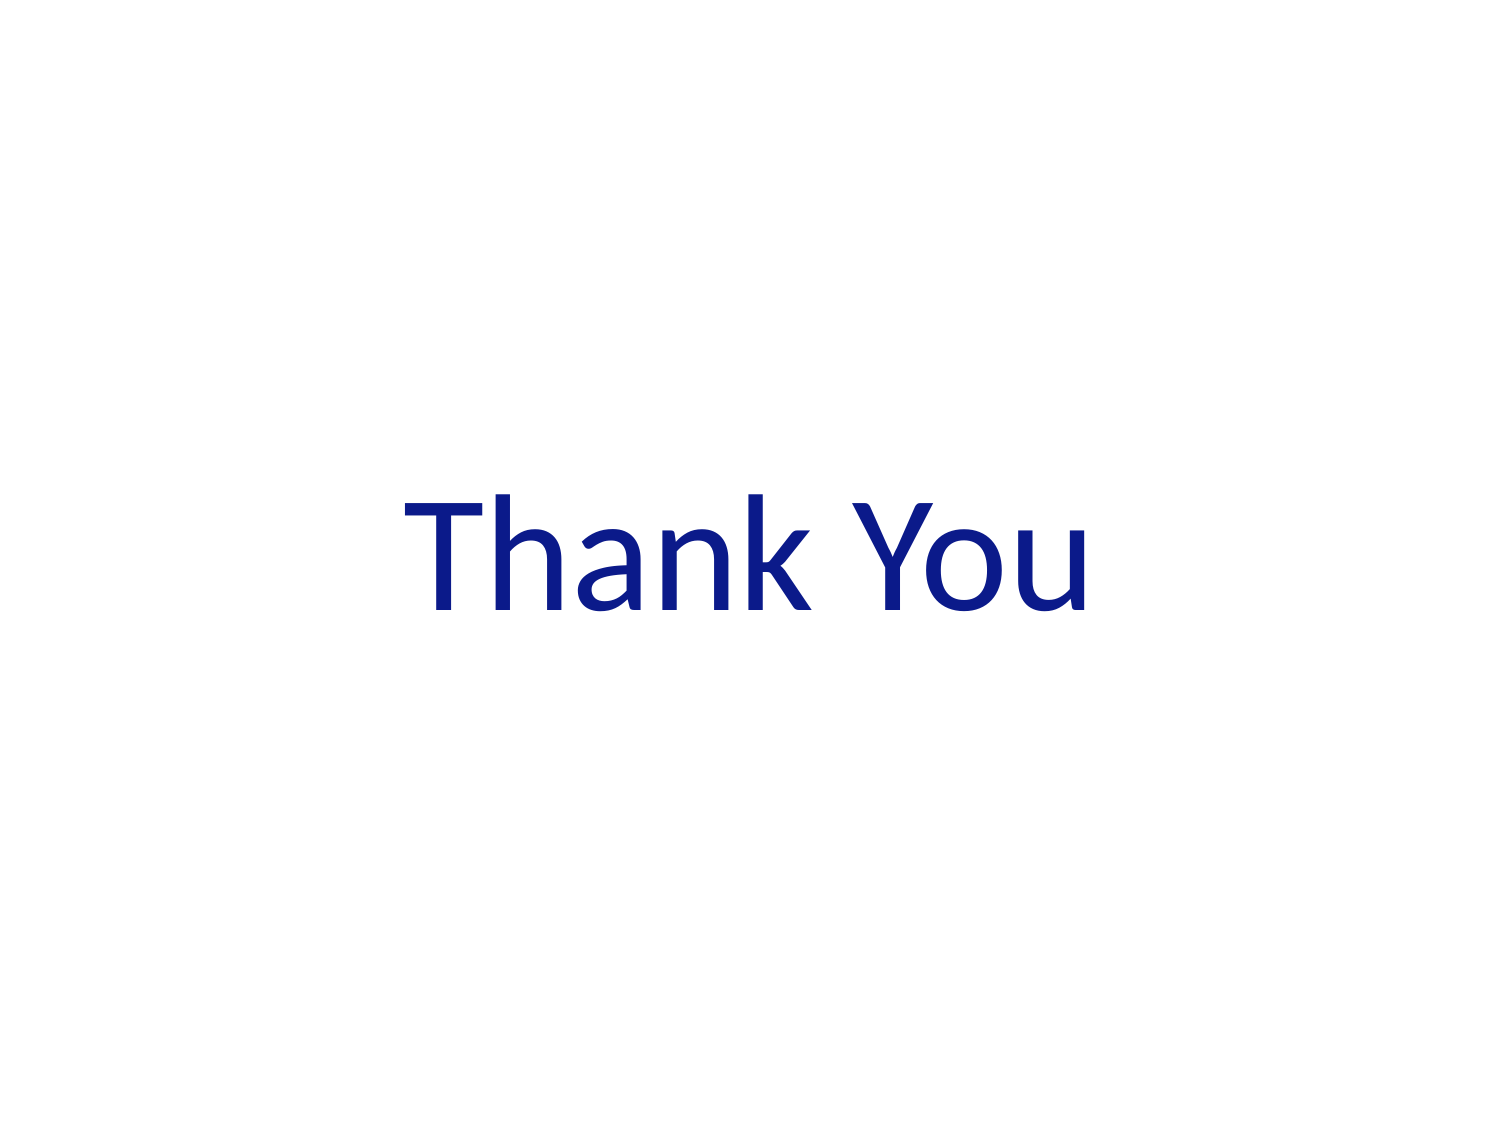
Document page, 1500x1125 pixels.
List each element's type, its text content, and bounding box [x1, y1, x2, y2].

title Thank You [75, 450, 1425, 638]
